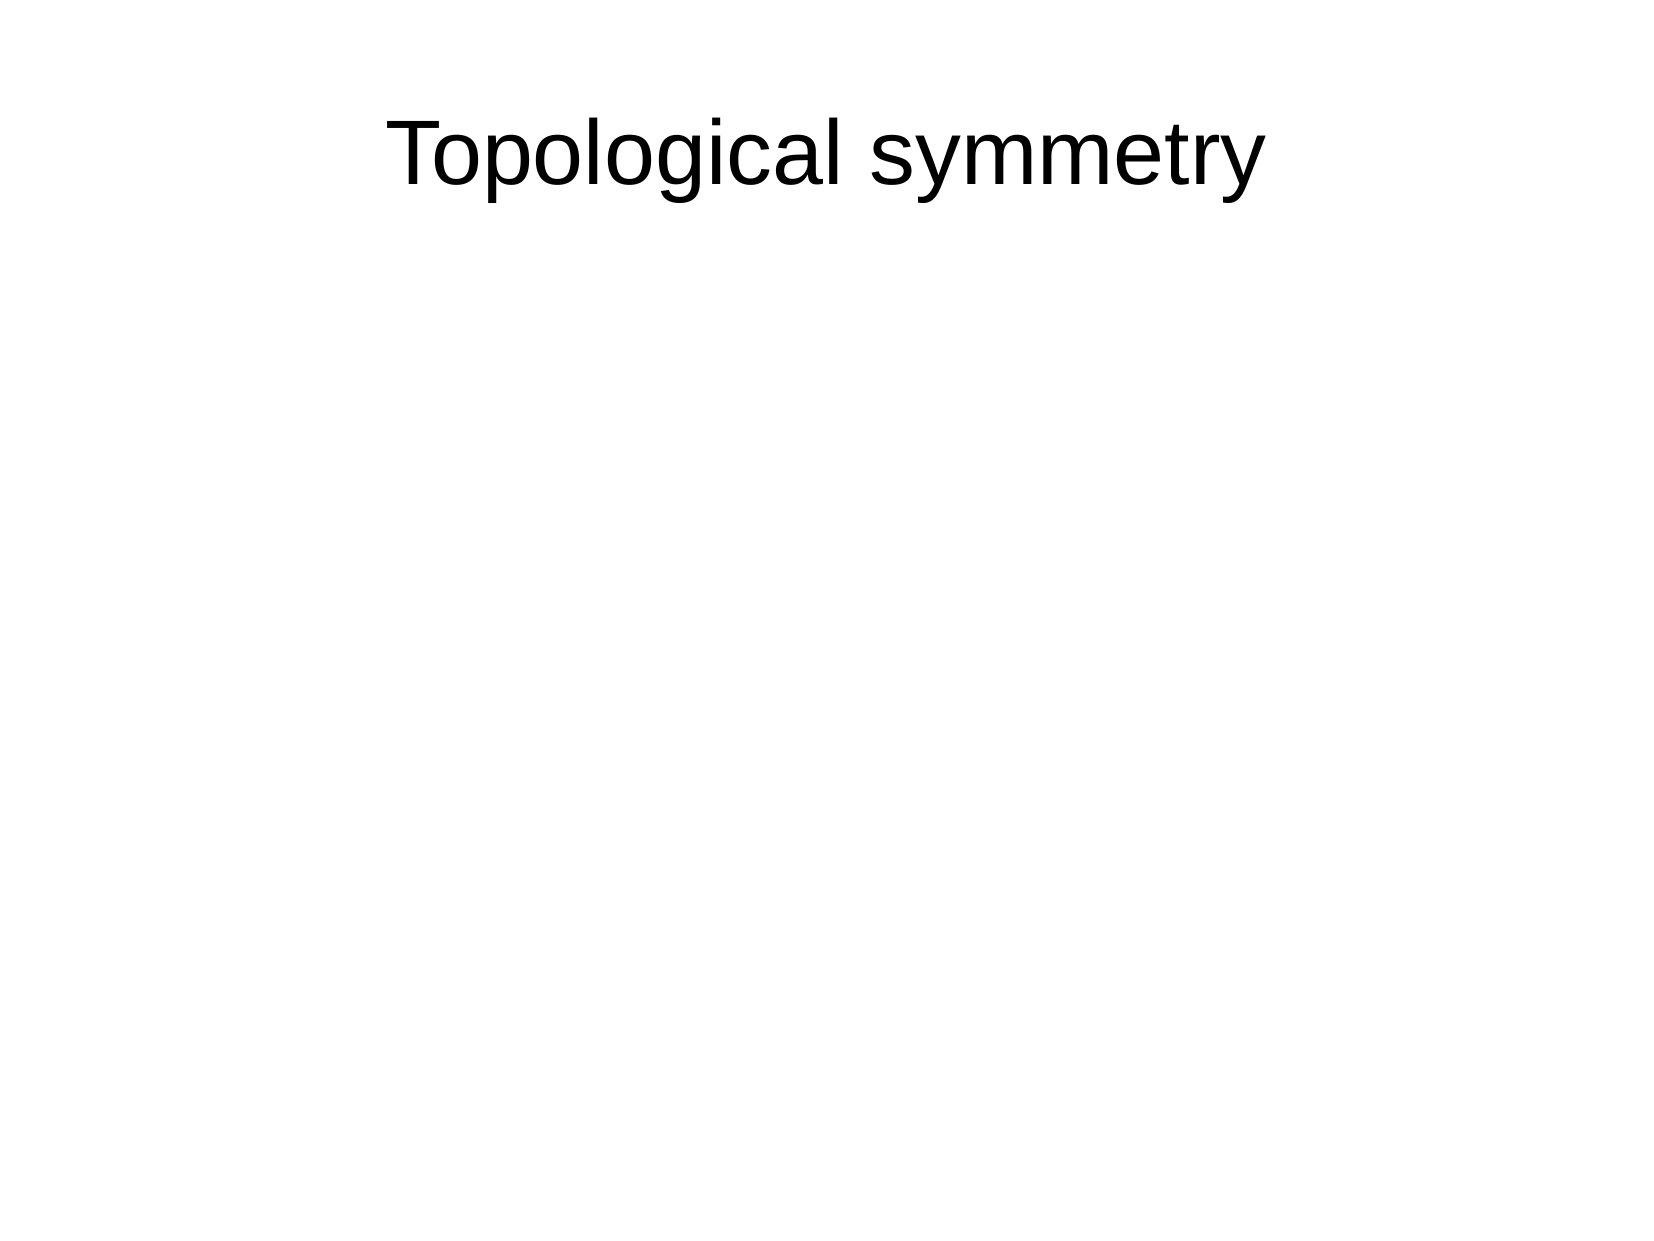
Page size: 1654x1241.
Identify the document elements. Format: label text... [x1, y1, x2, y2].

title Topological symmetry [82, 49, 1571, 257]
